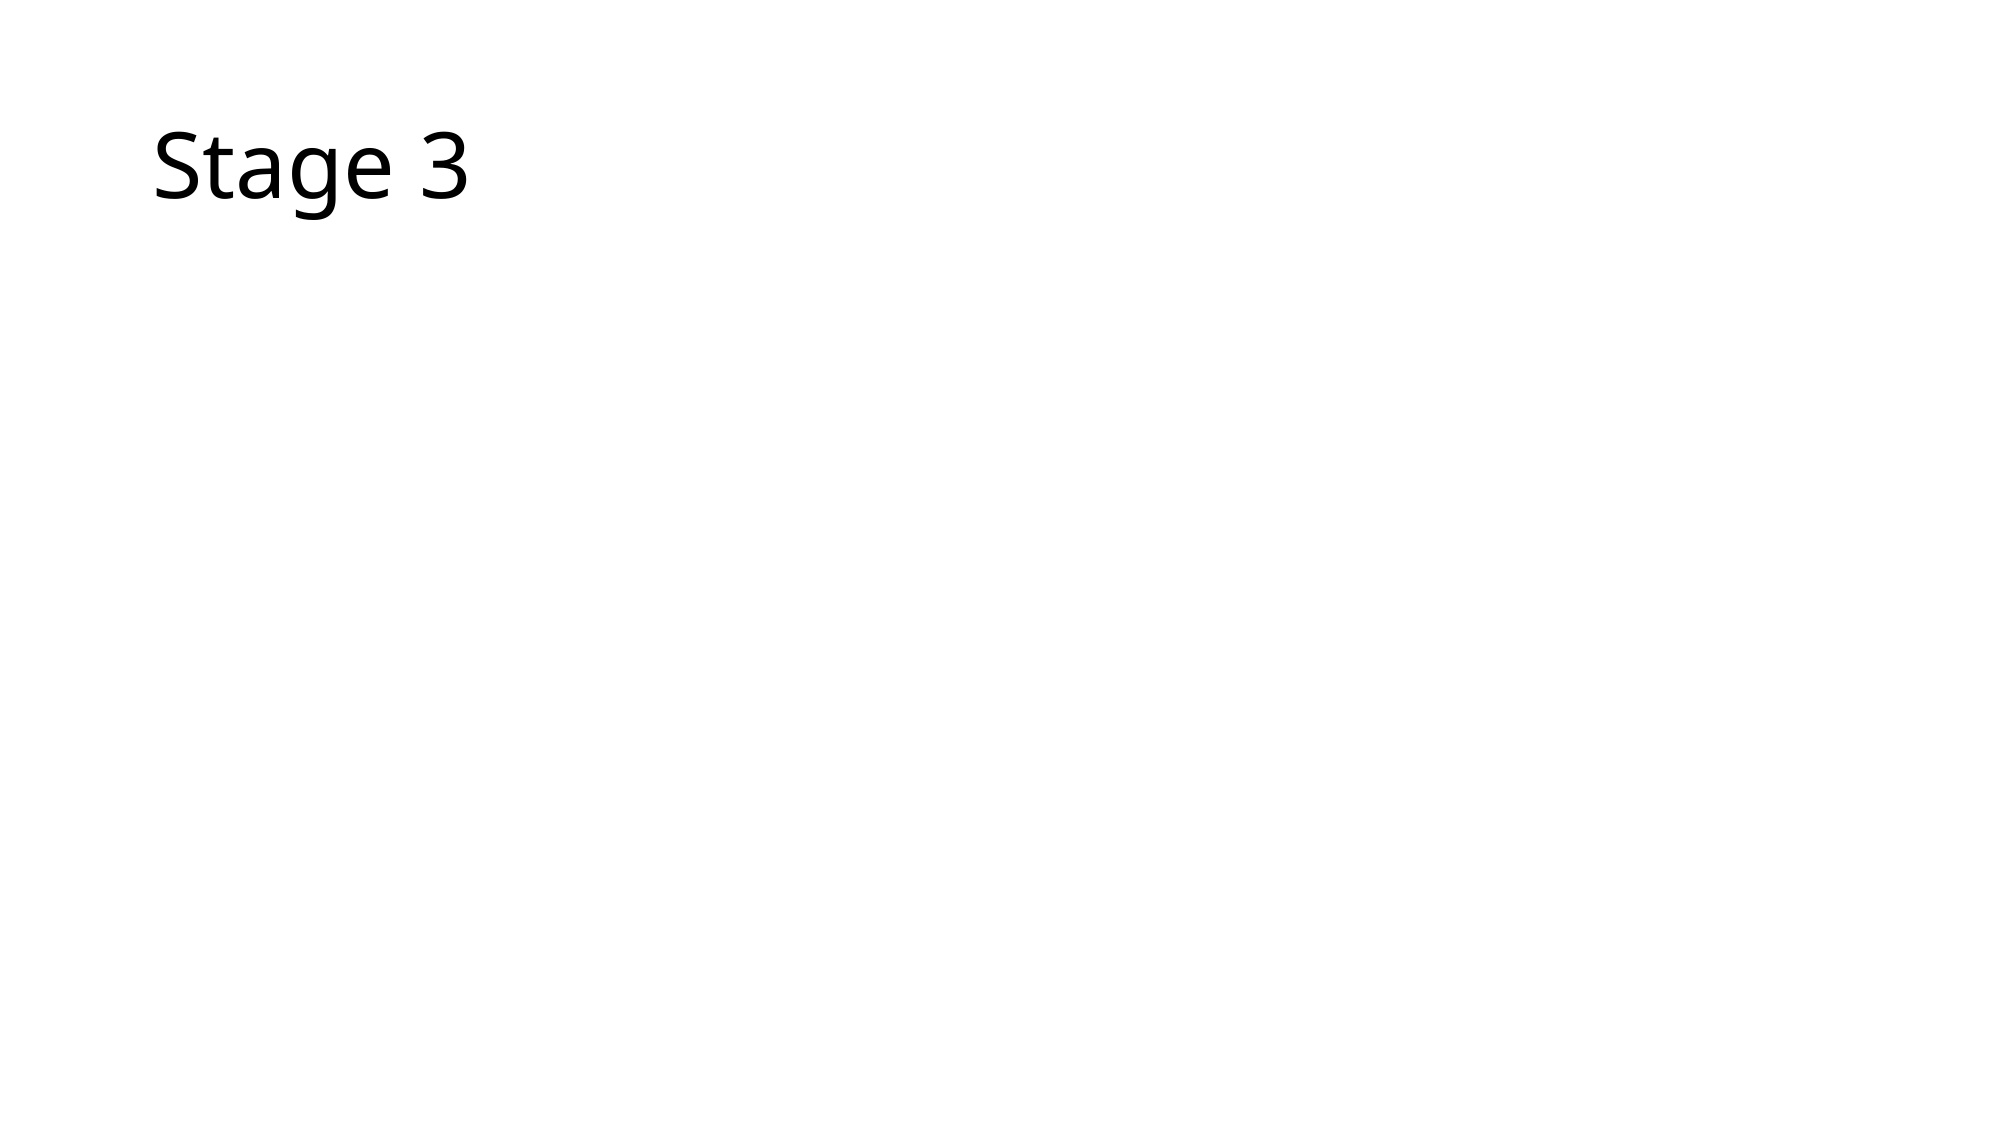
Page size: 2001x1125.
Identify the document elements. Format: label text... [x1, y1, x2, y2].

title Stage 3 [137, 59, 1863, 278]
